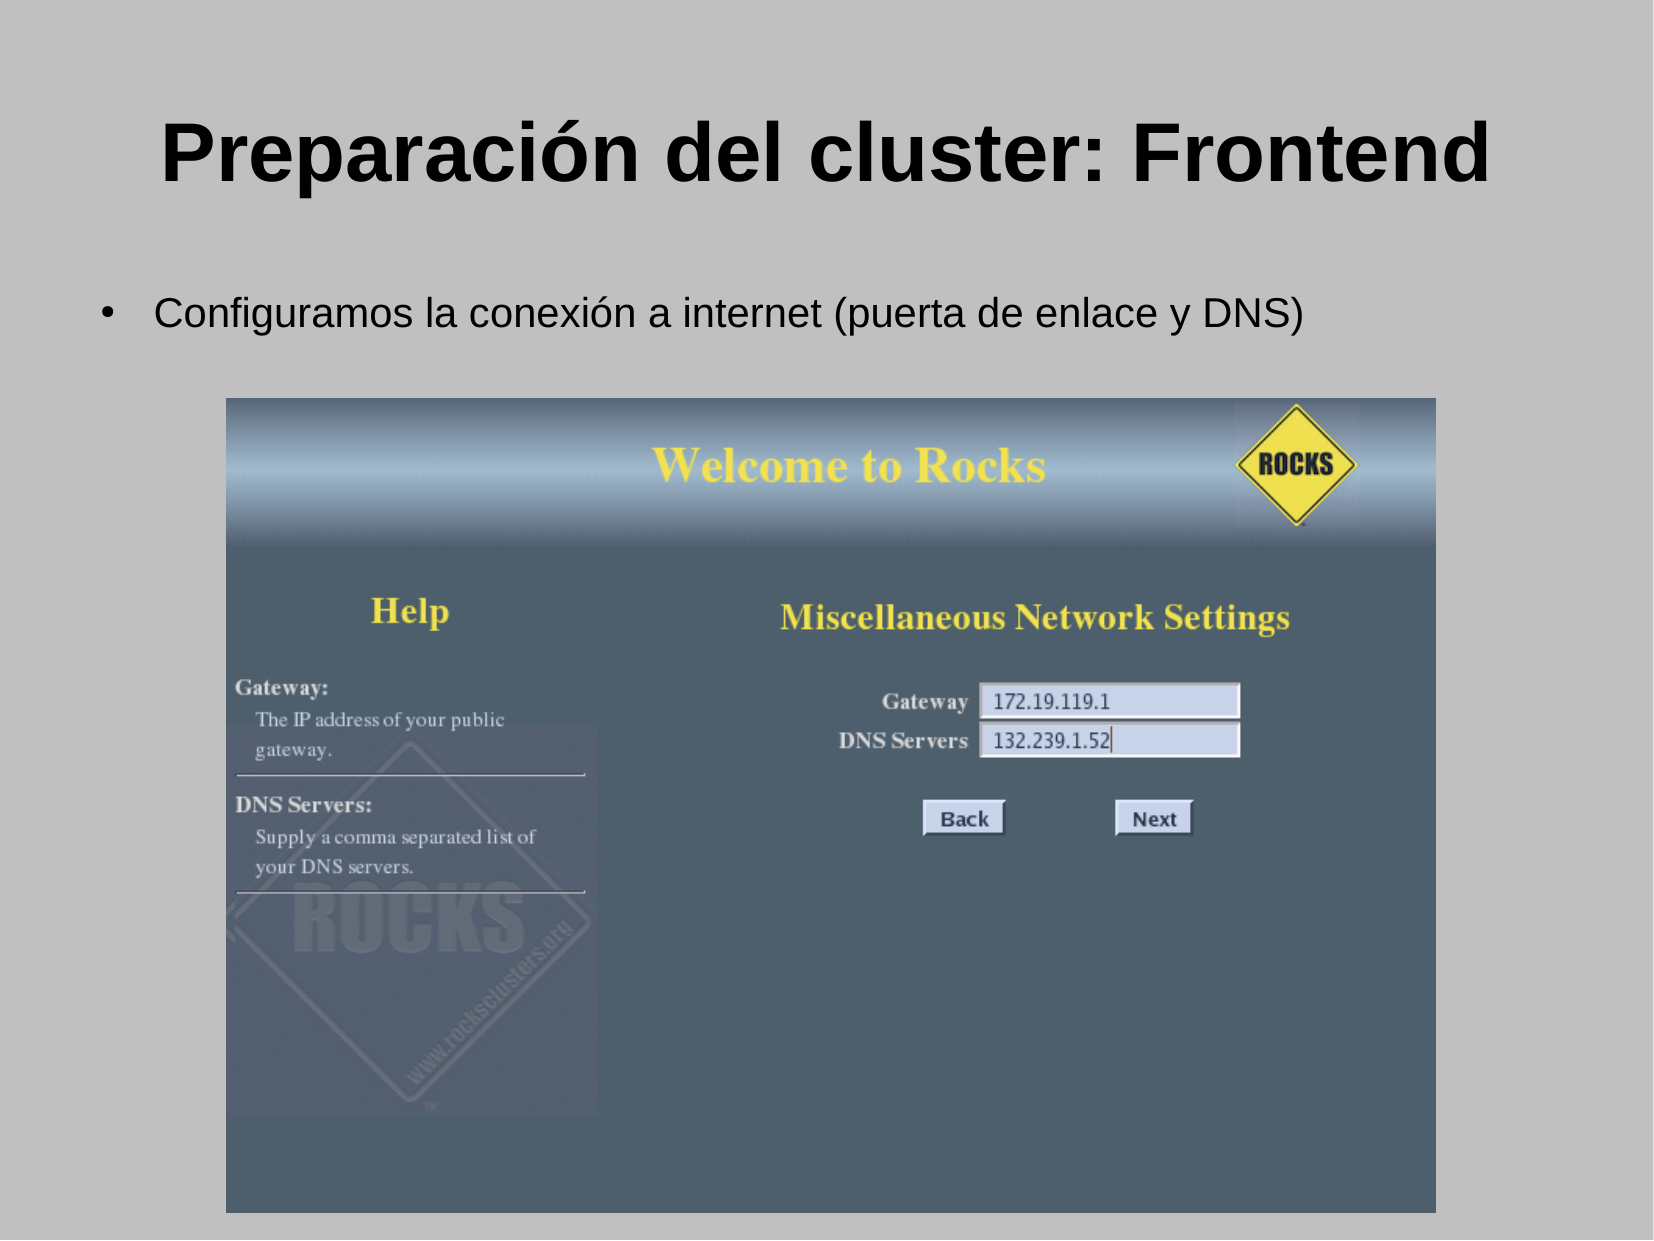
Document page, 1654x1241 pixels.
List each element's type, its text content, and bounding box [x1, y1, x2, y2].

picture [226, 398, 1436, 1213]
title Preparación del cluster: Frontend [82, 49, 1571, 257]
list Configuramos la conexión a internet (puerta de enlace y DNS) [82, 290, 1571, 1010]
